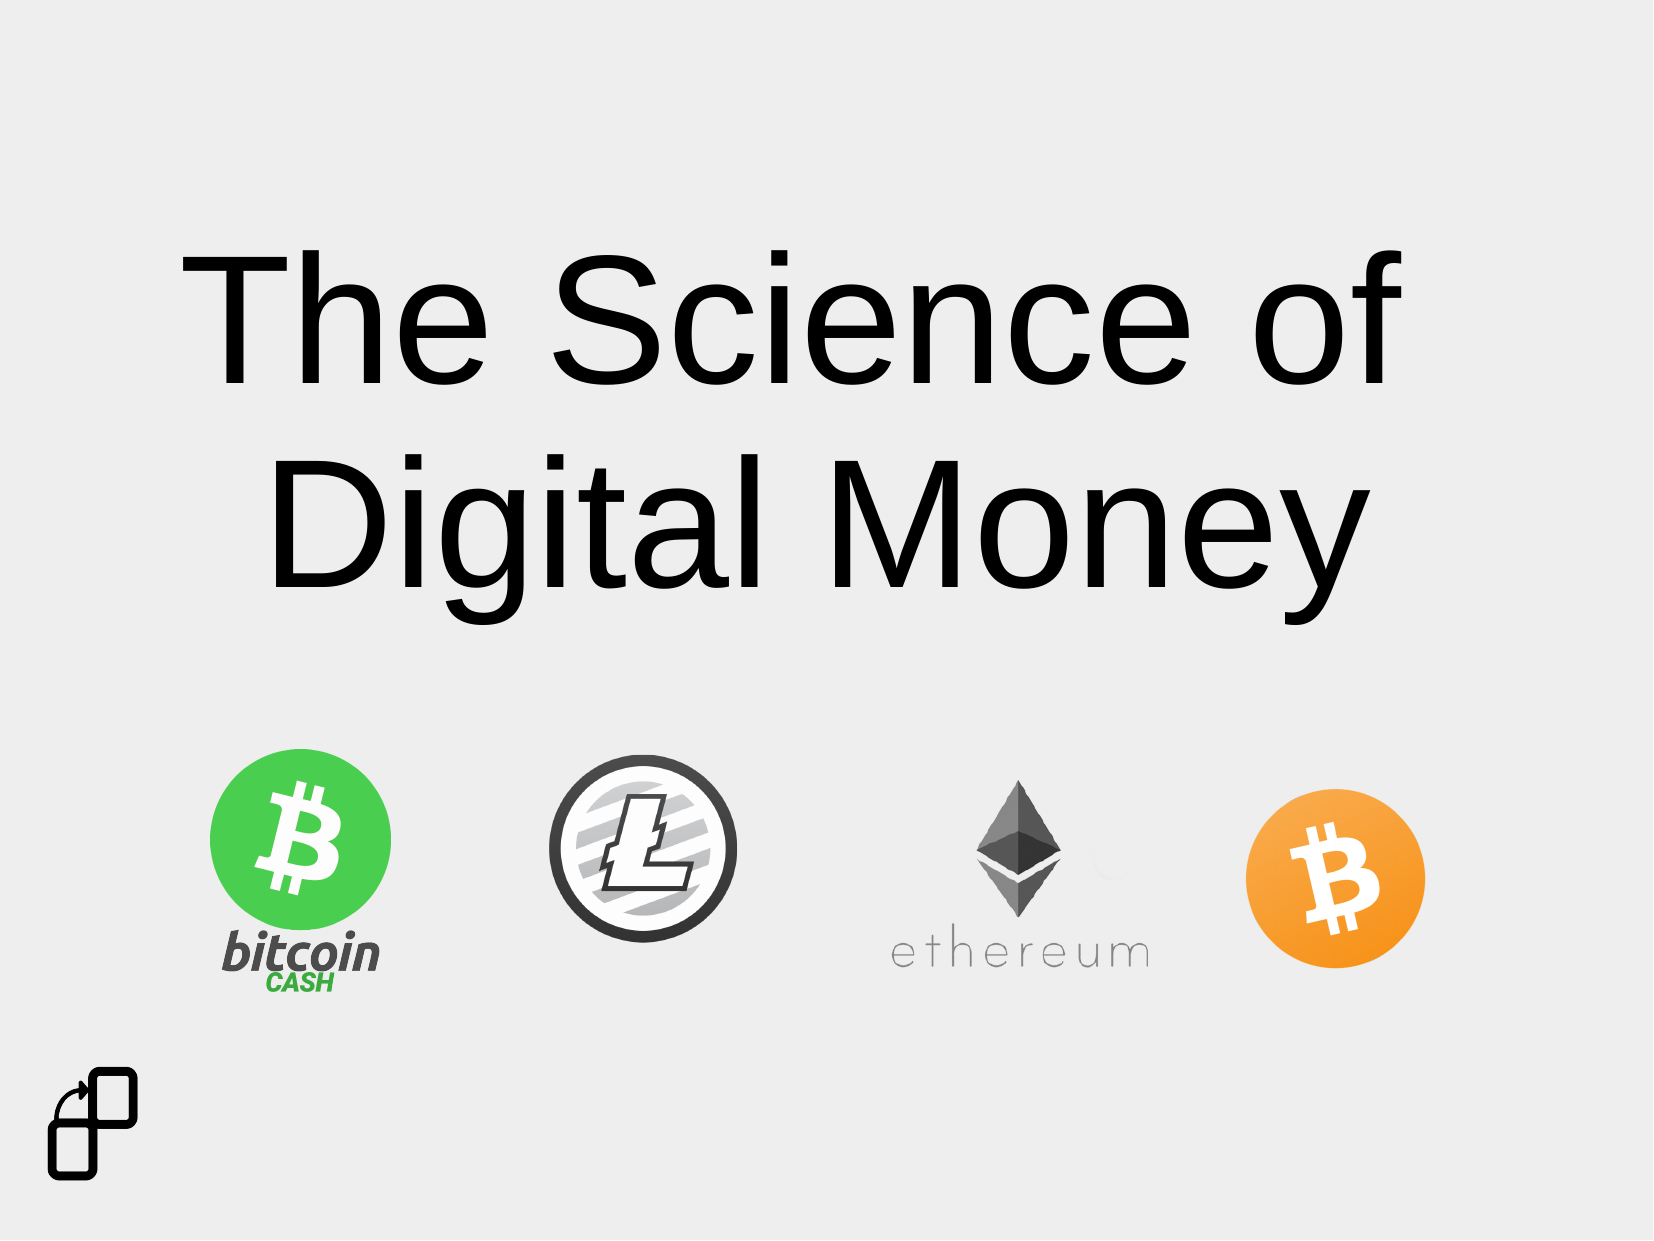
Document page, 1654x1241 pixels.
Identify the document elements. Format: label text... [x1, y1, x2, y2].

picture [30, 1062, 153, 1186]
title The Science of Digital Money [64, 54, 1569, 790]
picture [210, 749, 391, 993]
picture [885, 749, 1156, 1021]
picture [415, 692, 871, 1006]
picture [1215, 758, 1456, 999]
